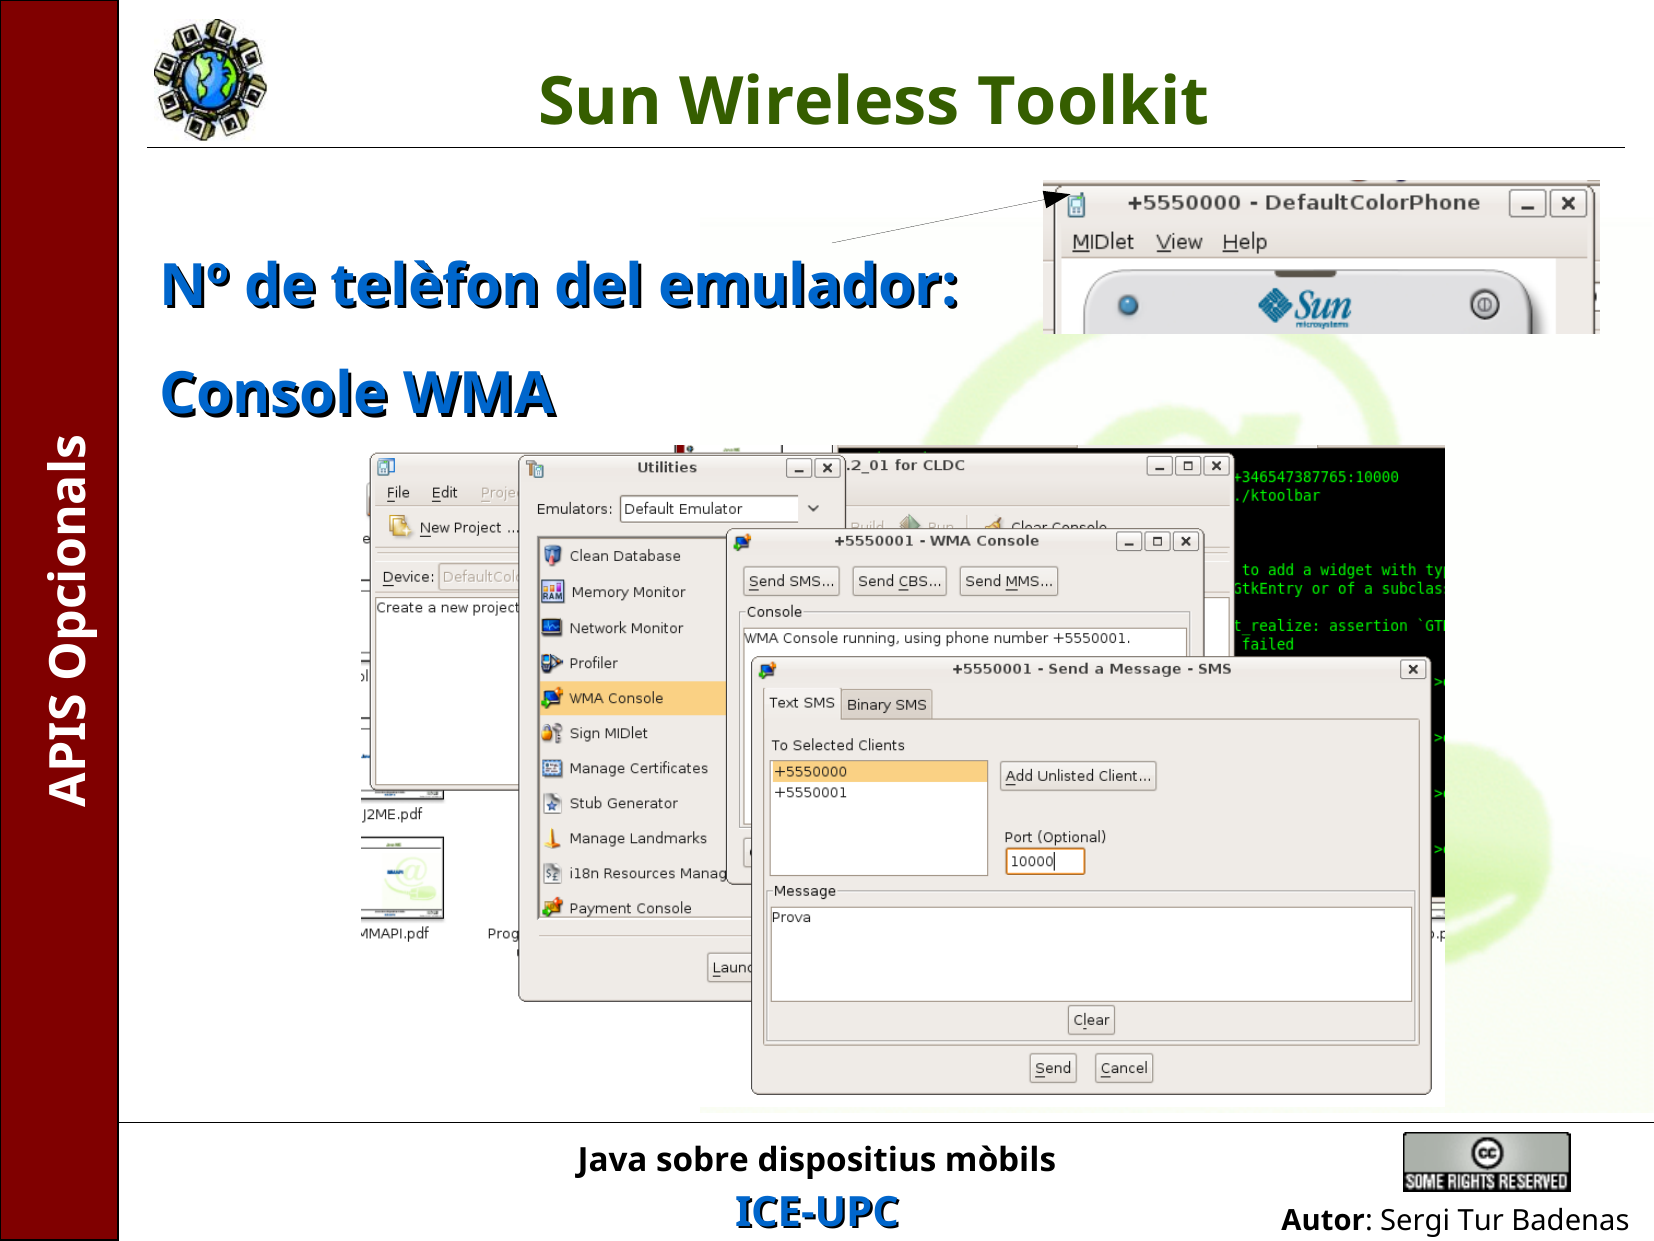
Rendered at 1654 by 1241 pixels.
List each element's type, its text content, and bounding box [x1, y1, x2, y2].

list Nº de telèfon del emulador: Console WMA [141, 242, 1630, 1078]
picture [154, 19, 268, 56]
title Sun Wireless Toolkit [129, 56, 1619, 141]
picture [1403, 1132, 1571, 1192]
picture [700, 217, 953, 242]
picture [361, 180, 1654, 1113]
